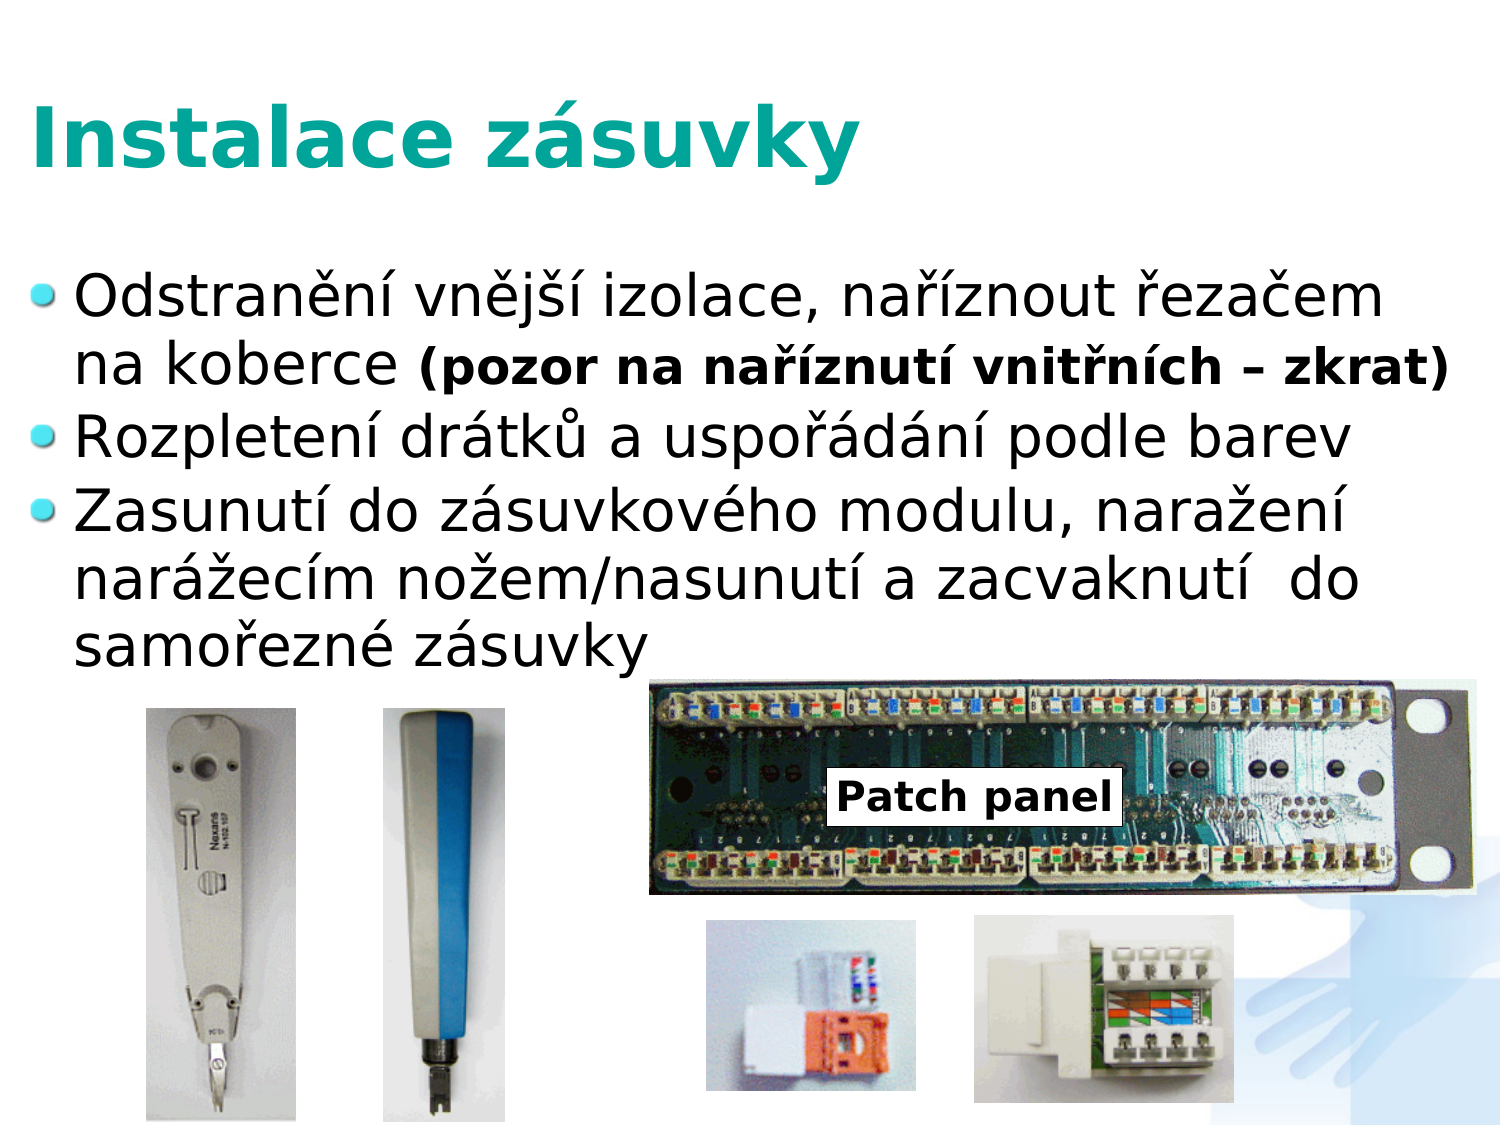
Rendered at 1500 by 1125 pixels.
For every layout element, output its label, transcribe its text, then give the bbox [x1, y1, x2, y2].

text_box Patch panel [826, 767, 1123, 827]
list Odstranění vnější izolace, naříznout řezačem na koberce (pozor na naříznutí vnitřních – zkrat) Rozpletení drátků a uspořádání podle barev Zasunutí do zásuvkového modulu, naražení narážecím nožem/nasunutí a zacvaknutí do samořezné zásuvky [29, 262, 1477, 1093]
title Instalace zásuvky [29, 21, 1477, 257]
picture [0, 0, 1500, 1125]
